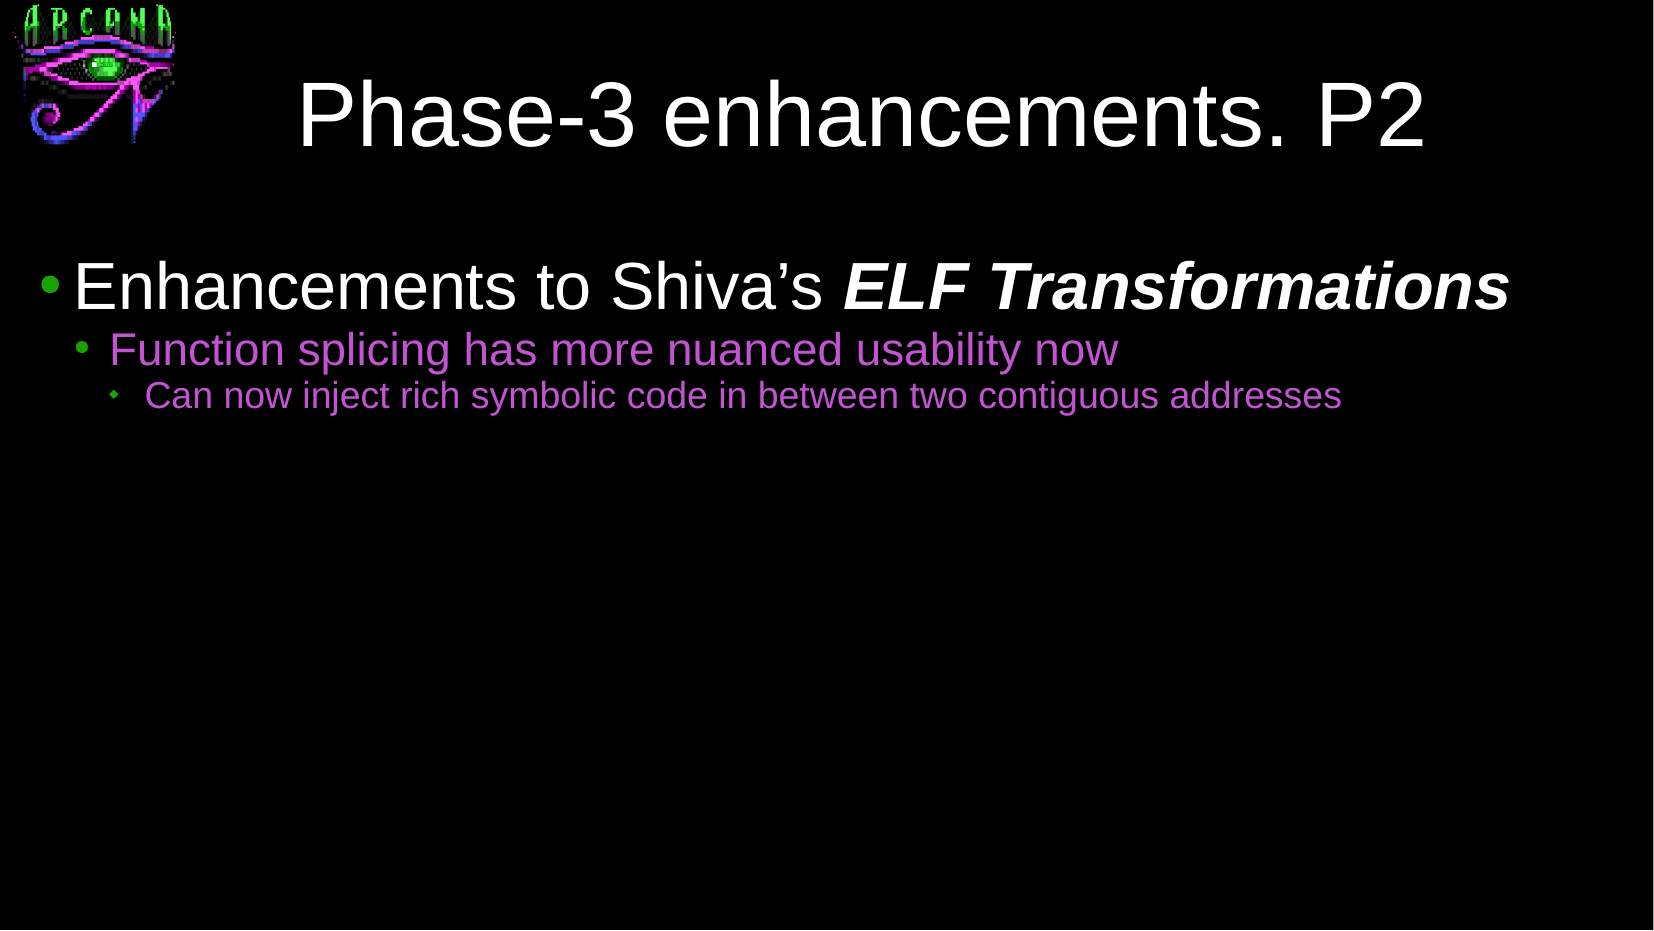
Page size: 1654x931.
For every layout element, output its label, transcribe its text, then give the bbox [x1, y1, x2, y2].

text_box Enhancements to Shiva’s ELF Transformations Function splicing has more nuanced usability now Can now inject rich symbolic code in between two contiguous addresses [23, 241, 1654, 518]
picture [5, 1, 188, 151]
title Phase-3 enhancements. P2 [183, 22, 1542, 207]
